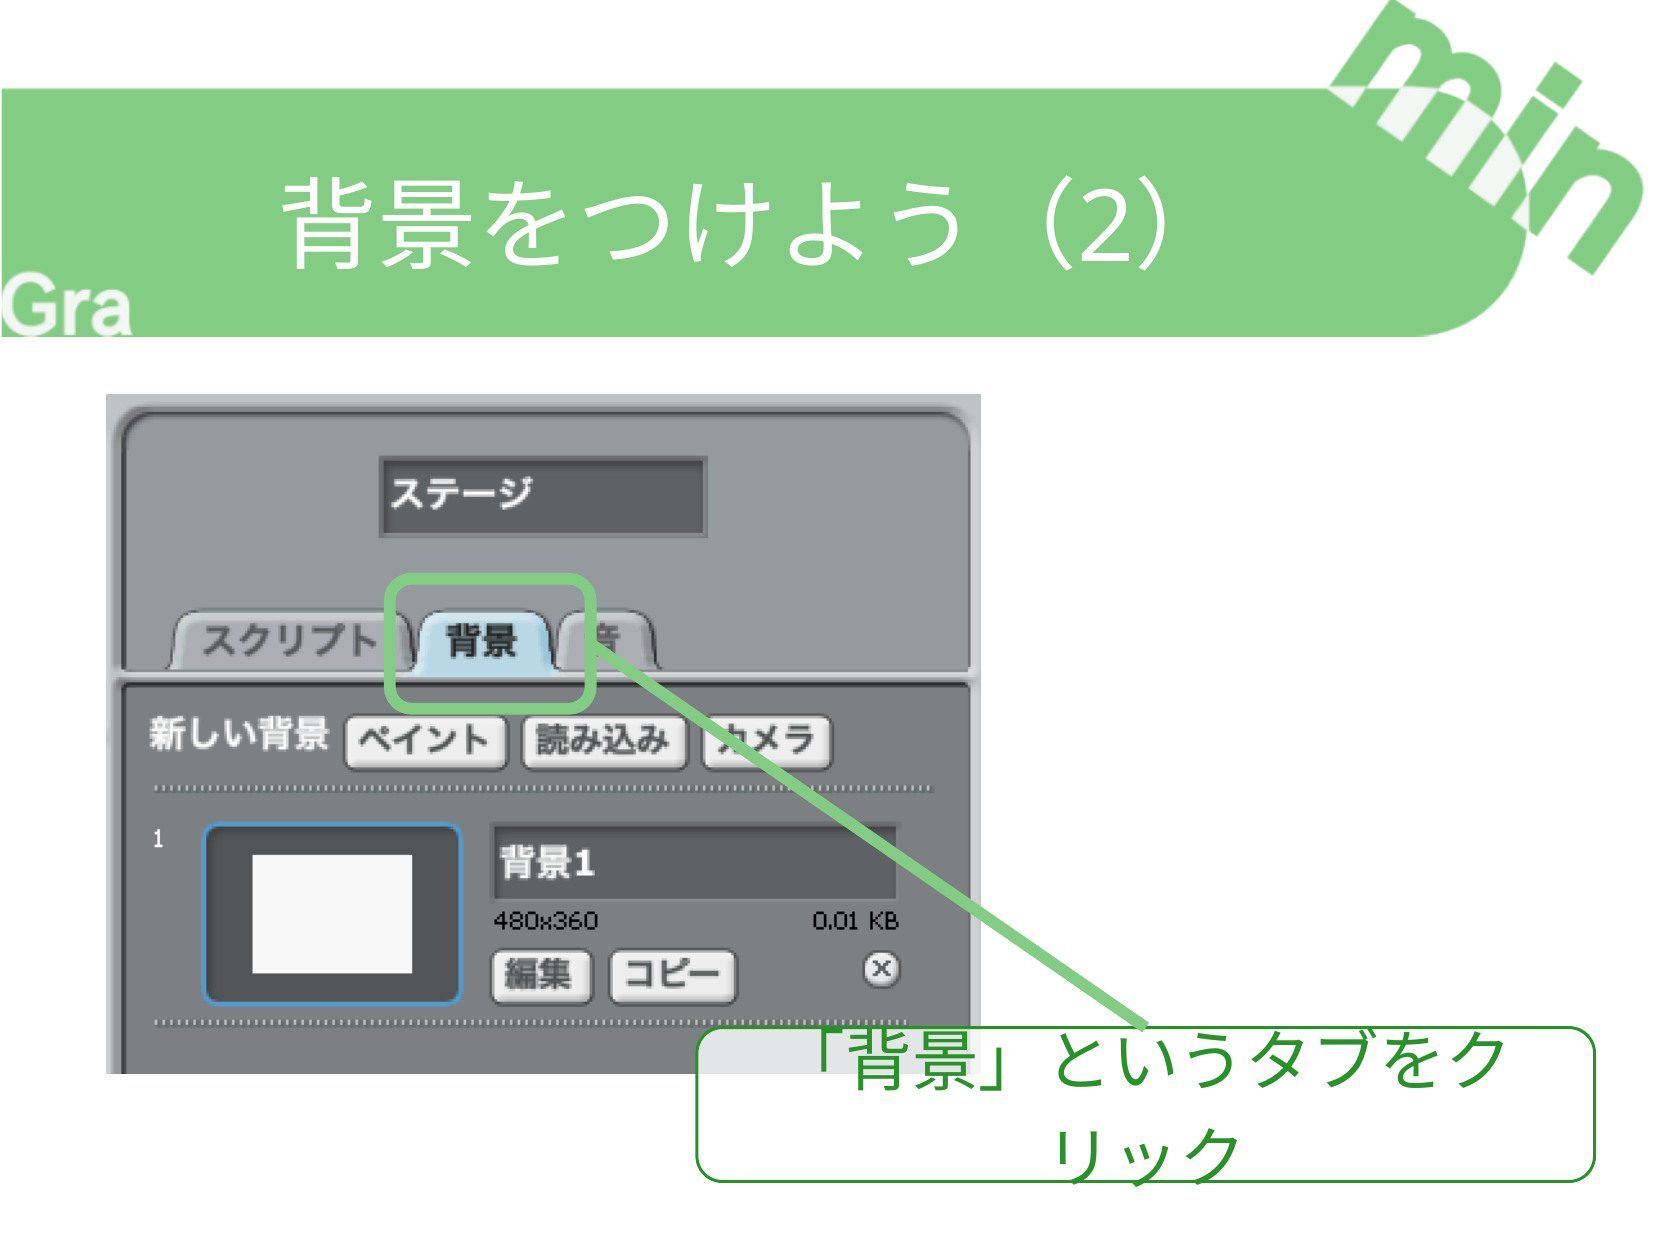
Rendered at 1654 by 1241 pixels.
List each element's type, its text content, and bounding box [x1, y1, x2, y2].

text_box 「背景」というタブをクリック [696, 1027, 1595, 1182]
picture [396, 585, 584, 702]
picture [106, 394, 981, 1074]
title 背景をつけよう（2） [11, 134, 1501, 303]
picture [1, 0, 1654, 337]
